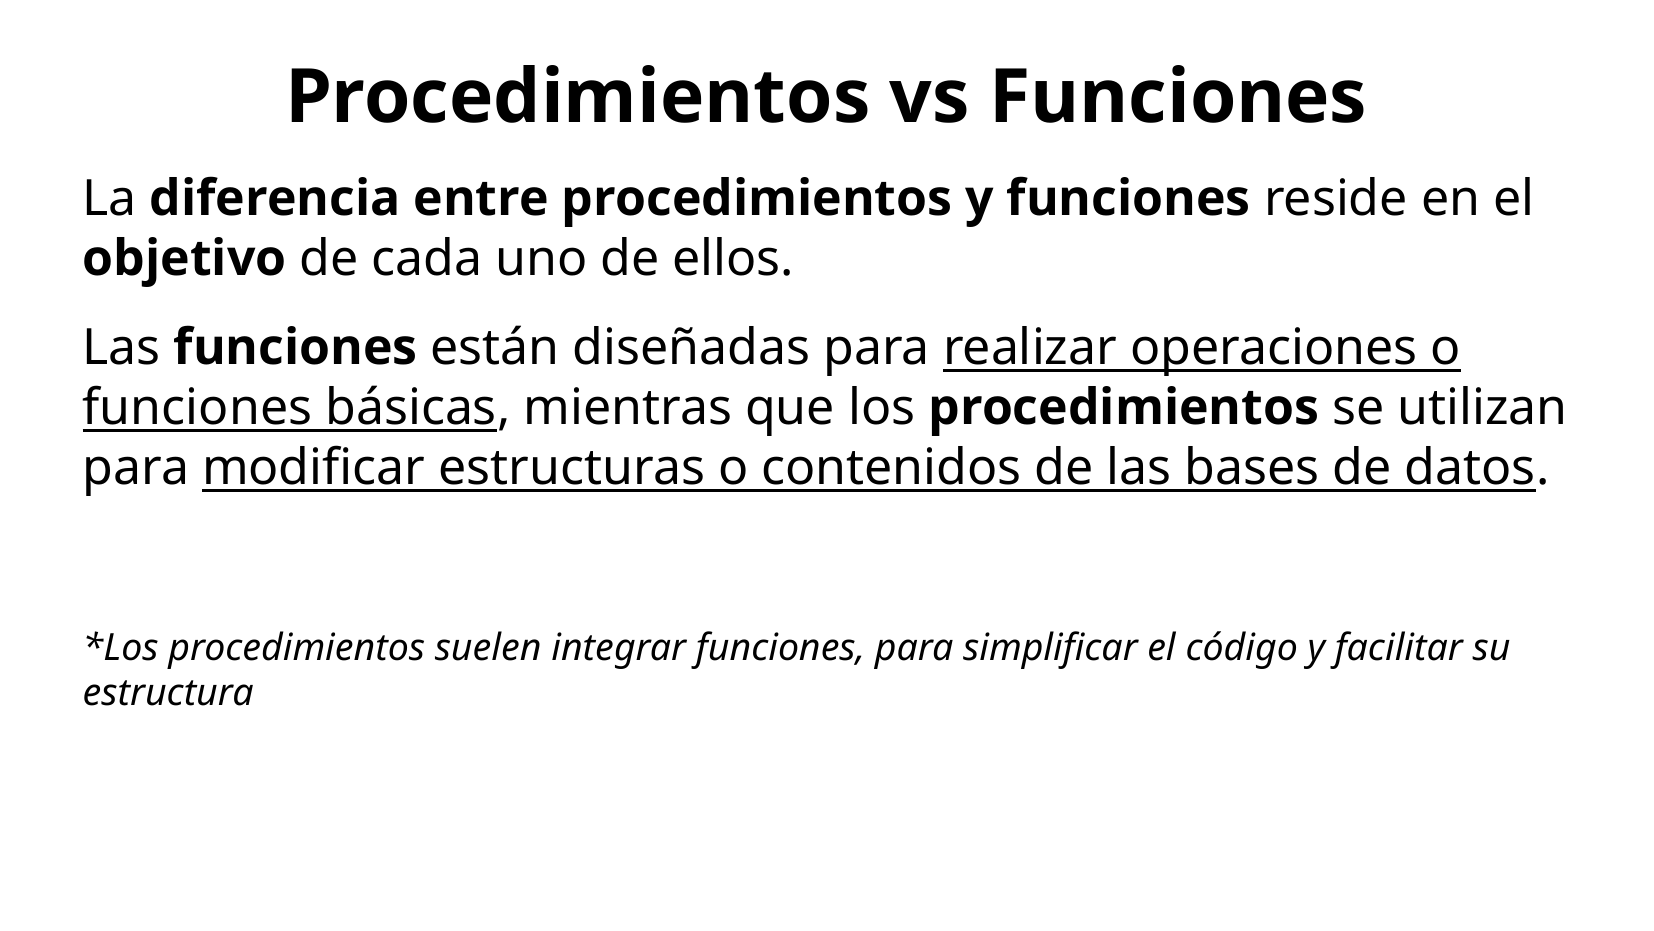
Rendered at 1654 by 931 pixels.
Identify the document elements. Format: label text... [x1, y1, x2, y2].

list La diferencia entre procedimientos y funciones reside en el objetivo de cada uno de ellos. Las funciones están diseñadas para realizar operaciones o funciones básicas, mientras que los procedimientos se utilizan para modificar estructuras o contenidos de las bases de datos. *Los procedimientos suelen integrar funciones, para simplificar el código y facilitar su estructura [82, 165, 1595, 874]
title Procedimientos vs Funciones [82, 37, 1571, 148]
